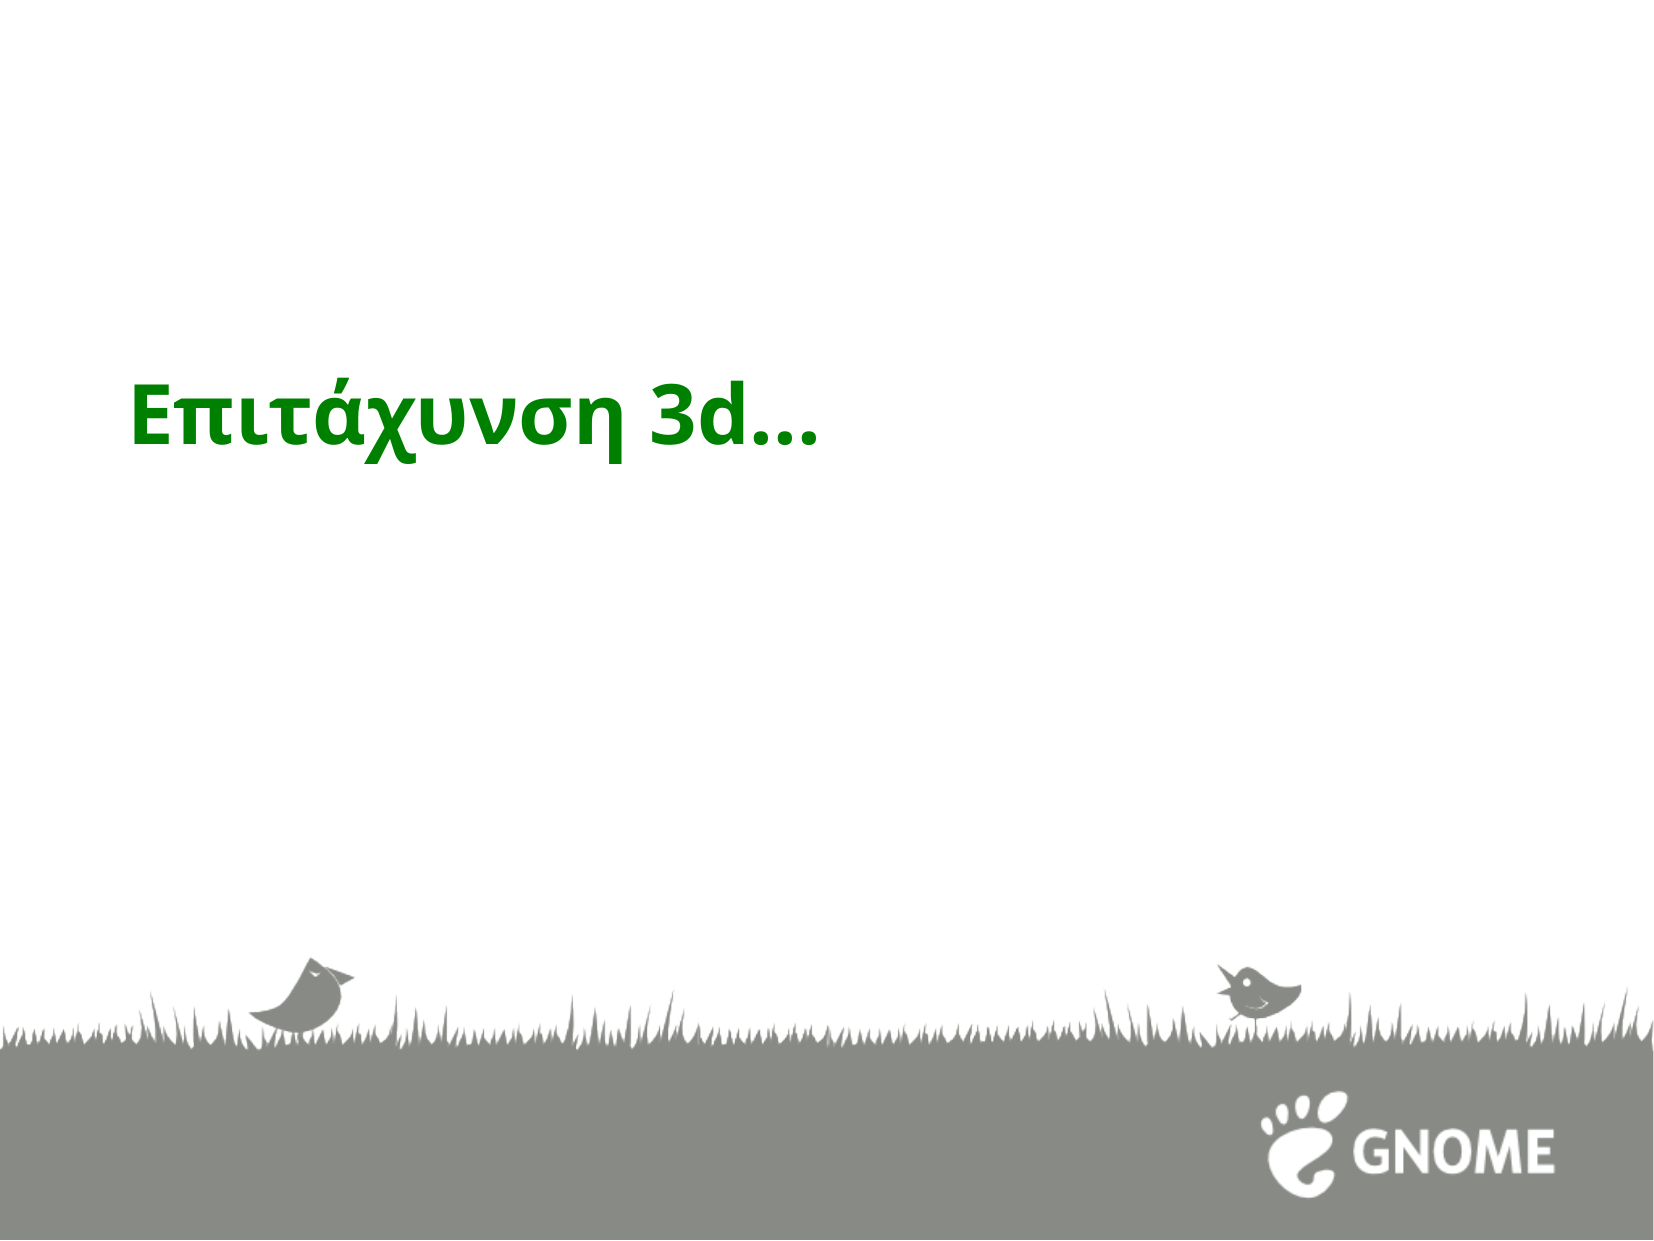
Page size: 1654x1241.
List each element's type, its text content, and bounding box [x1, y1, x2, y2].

text_box Επιτάχυνση 3d... [112, 348, 1276, 476]
picture [0, 0, 1654, 1241]
